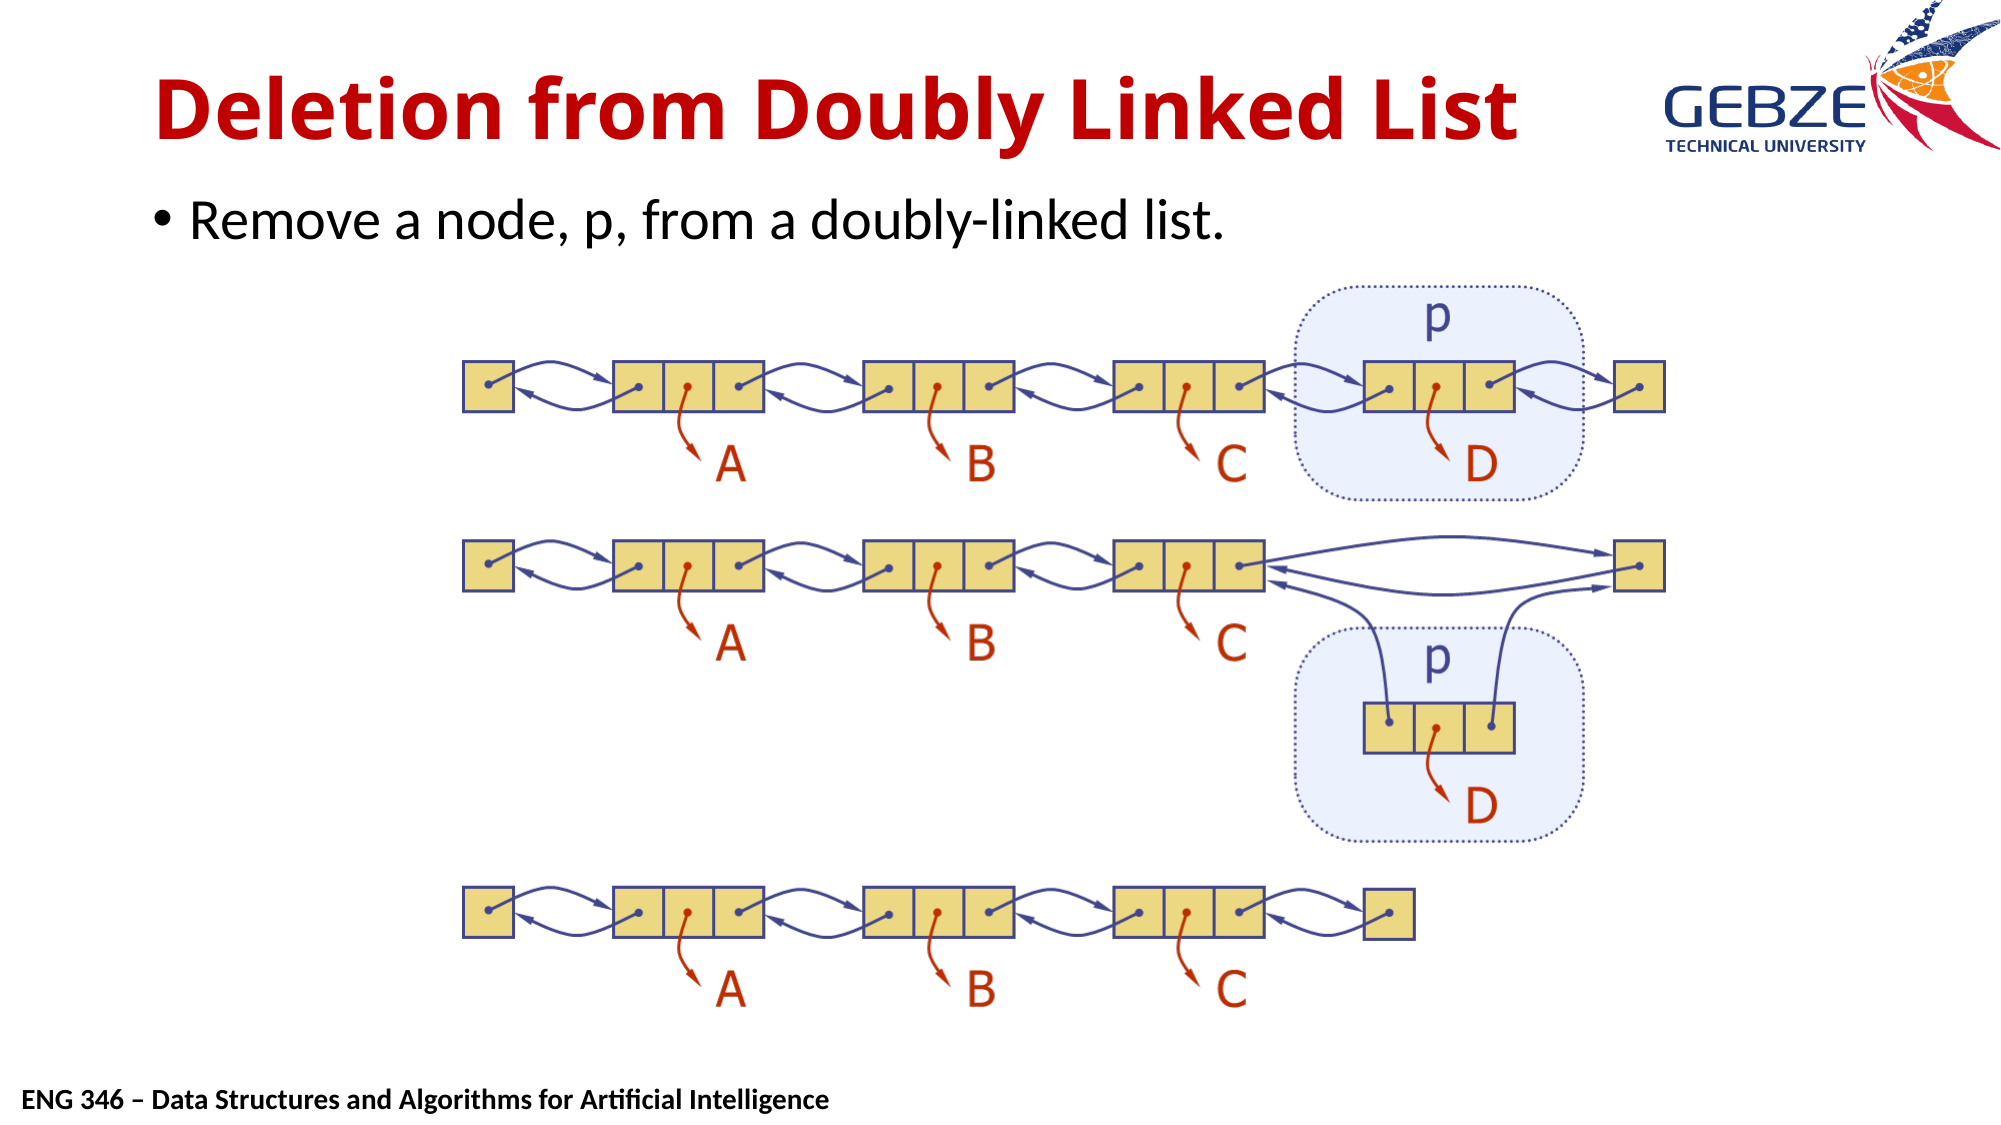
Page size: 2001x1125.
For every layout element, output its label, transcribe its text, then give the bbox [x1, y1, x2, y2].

picture [462, 266, 1666, 1047]
title Deletion from Doubly Linked List [137, 59, 1863, 166]
picture [1665, 0, 2001, 152]
list Remove a node, p, from a doubly-linked list. [137, 181, 1863, 267]
